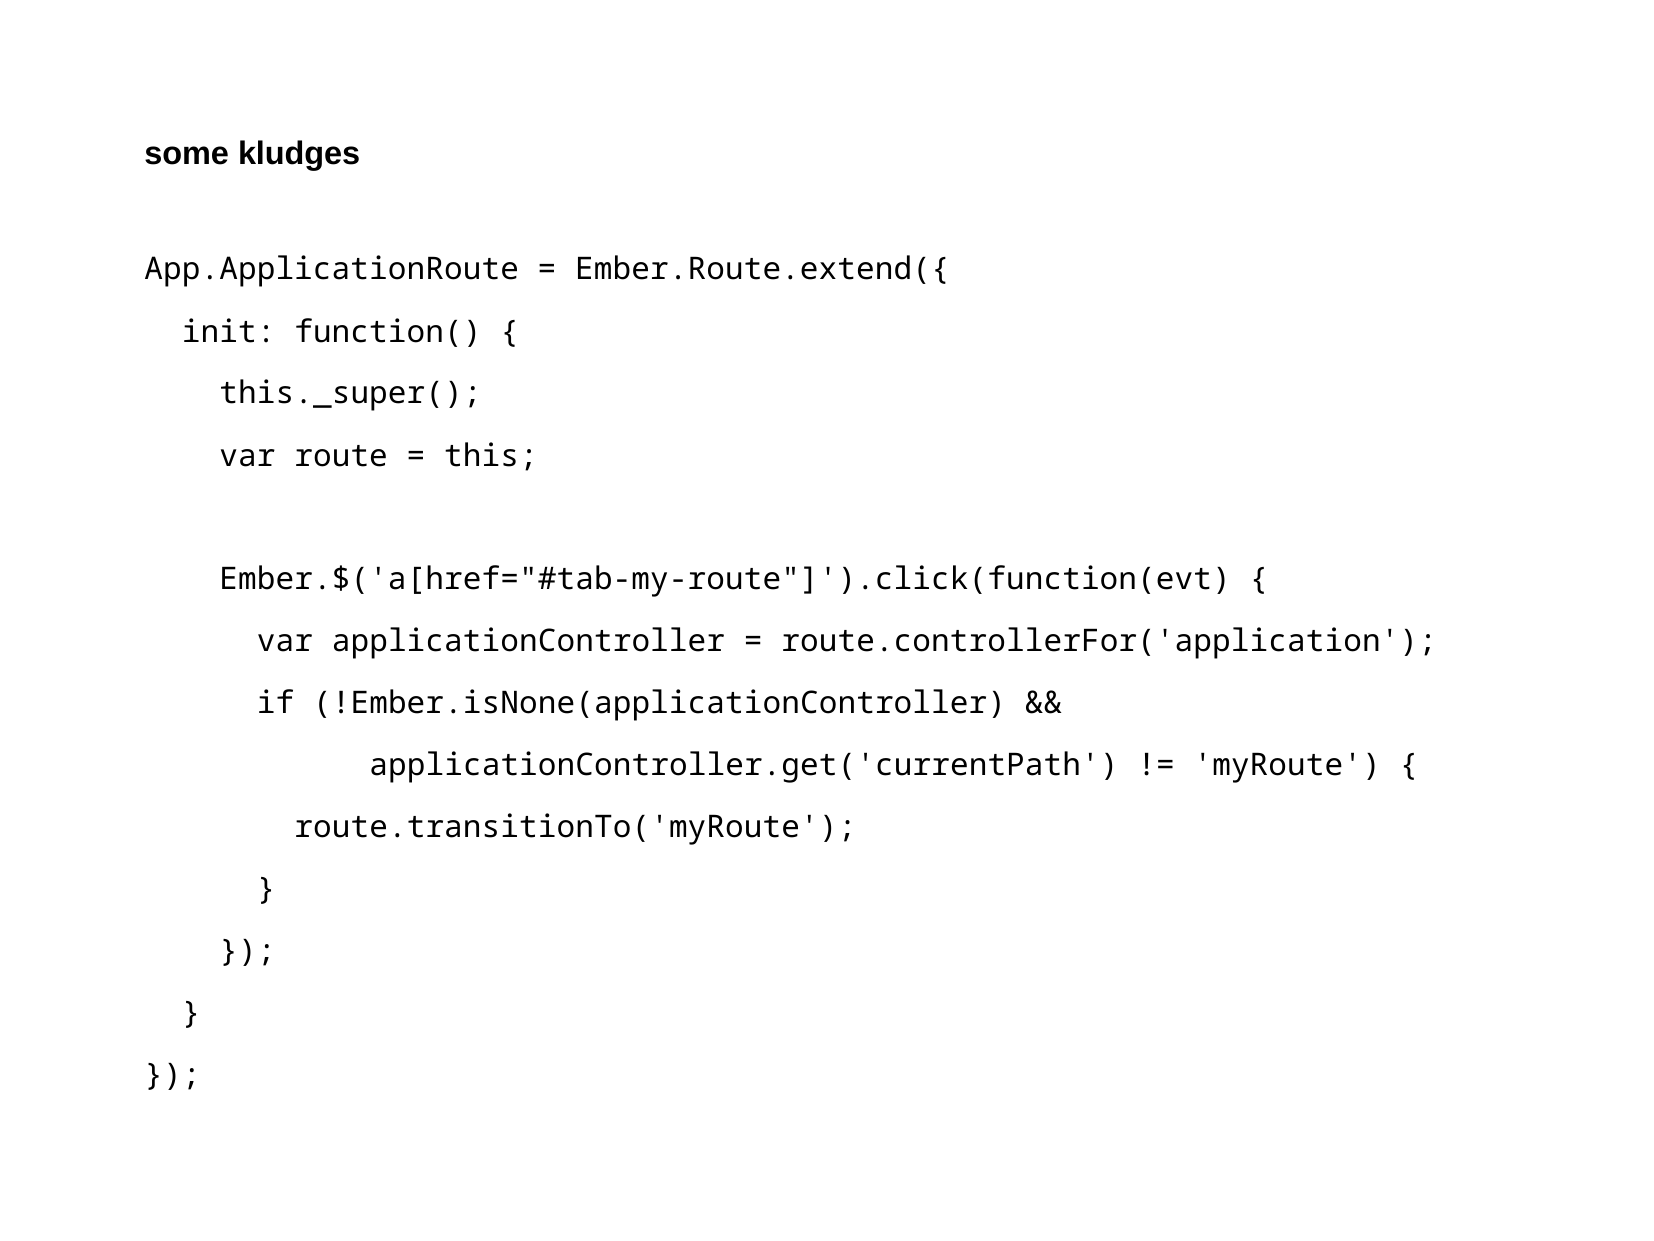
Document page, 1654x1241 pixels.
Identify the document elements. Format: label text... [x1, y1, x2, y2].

list some kludges App.ApplicationRoute = Ember.Route.extend({ init: function() { this._super(); var route = this; Ember.$('a[href="#tab-my-route"]').click(function(evt) { var applicationController = route.controllerFor('application'); if (!Ember.isNone(applicationController) && applicationController.get('currentPath') != 'myRoute') { route.transitionTo('myRoute'); } }); } }); [144, 135, 1510, 1106]
